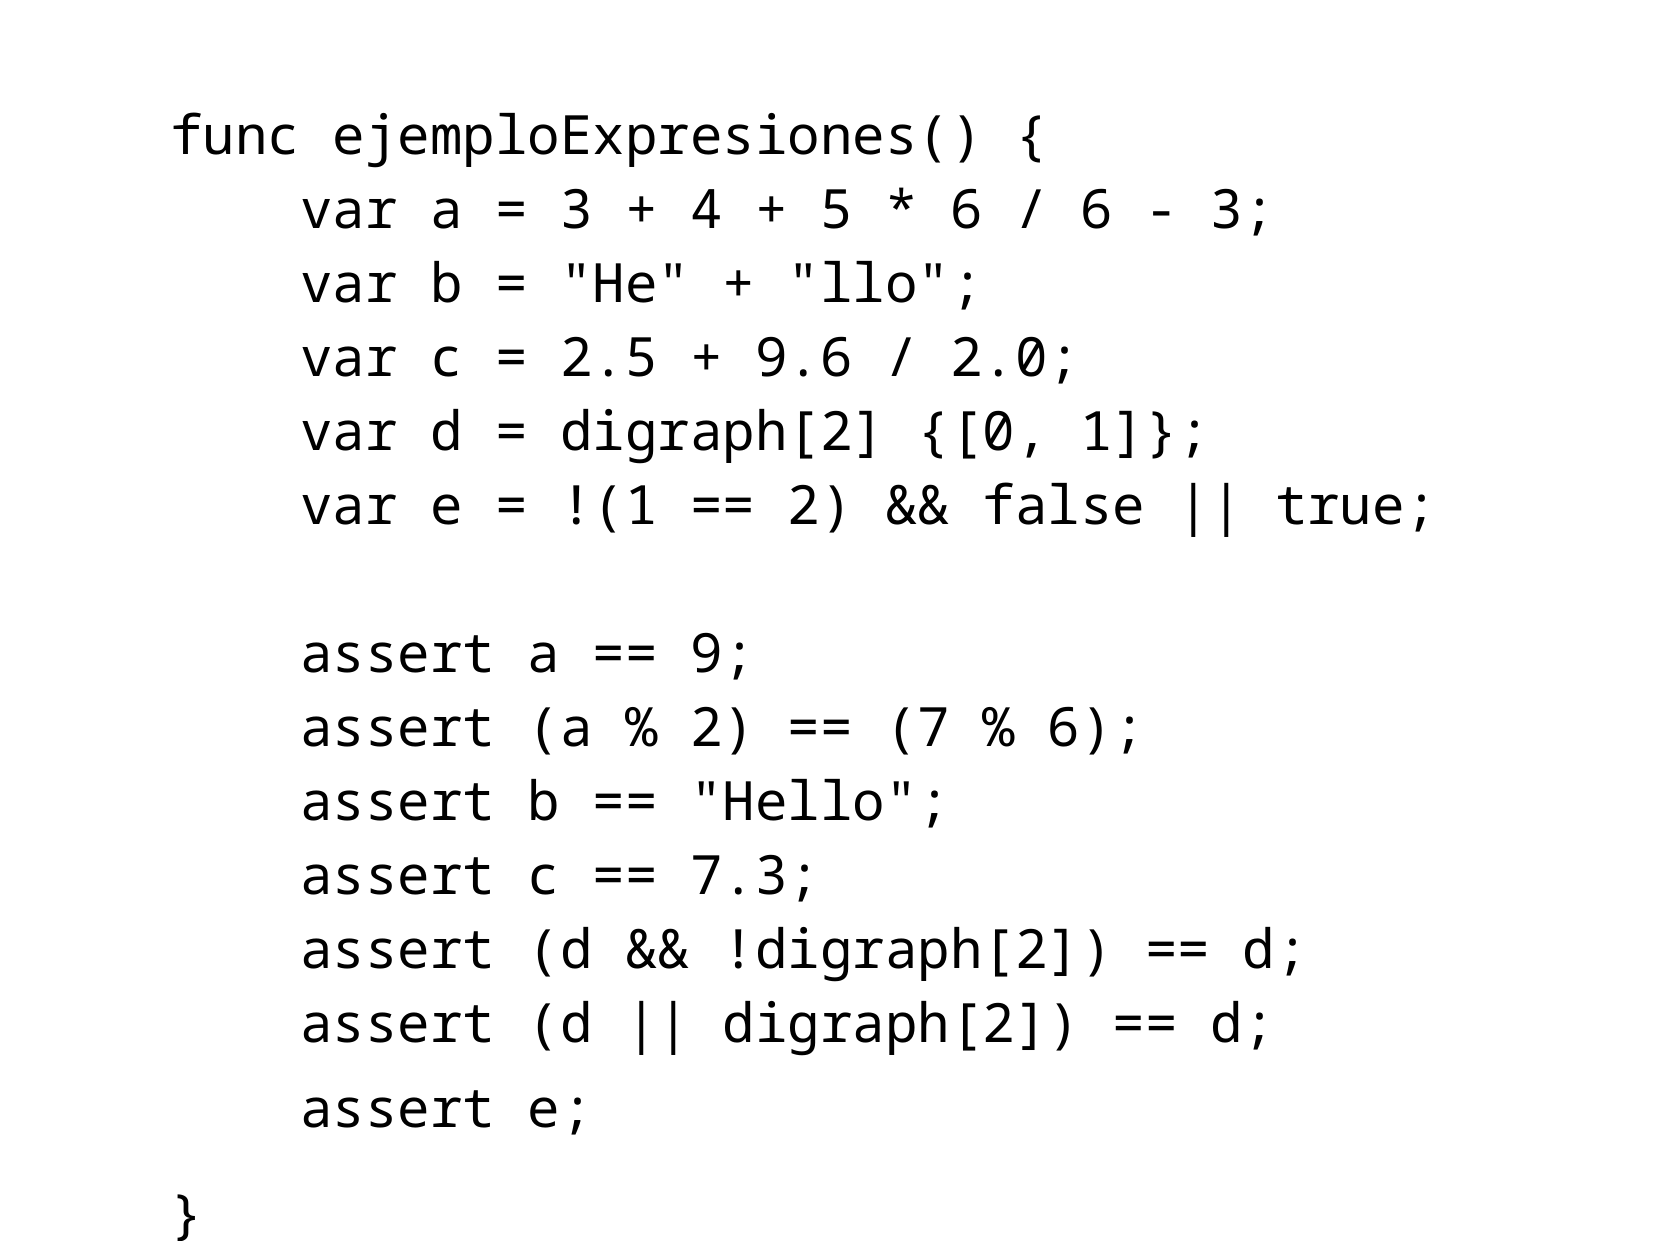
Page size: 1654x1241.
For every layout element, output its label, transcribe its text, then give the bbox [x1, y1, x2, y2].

text_box func ejemploExpresiones() { var a = 3 + 4 + 5 * 6 / 6 - 3; var b = "He" + "llo"; var c = 2.5 + 9.6 / 2.0; var d = digraph[2] {[0, 1]}; var e = !(1 == 2) && false || true; assert a == 9; assert (a % 2) == (7 % 6); assert b == "Hello"; assert c == 7.3; assert (d && !digraph[2]) == d; assert (d || digraph[2]) == d; assert e; } [155, 89, 1464, 1124]
